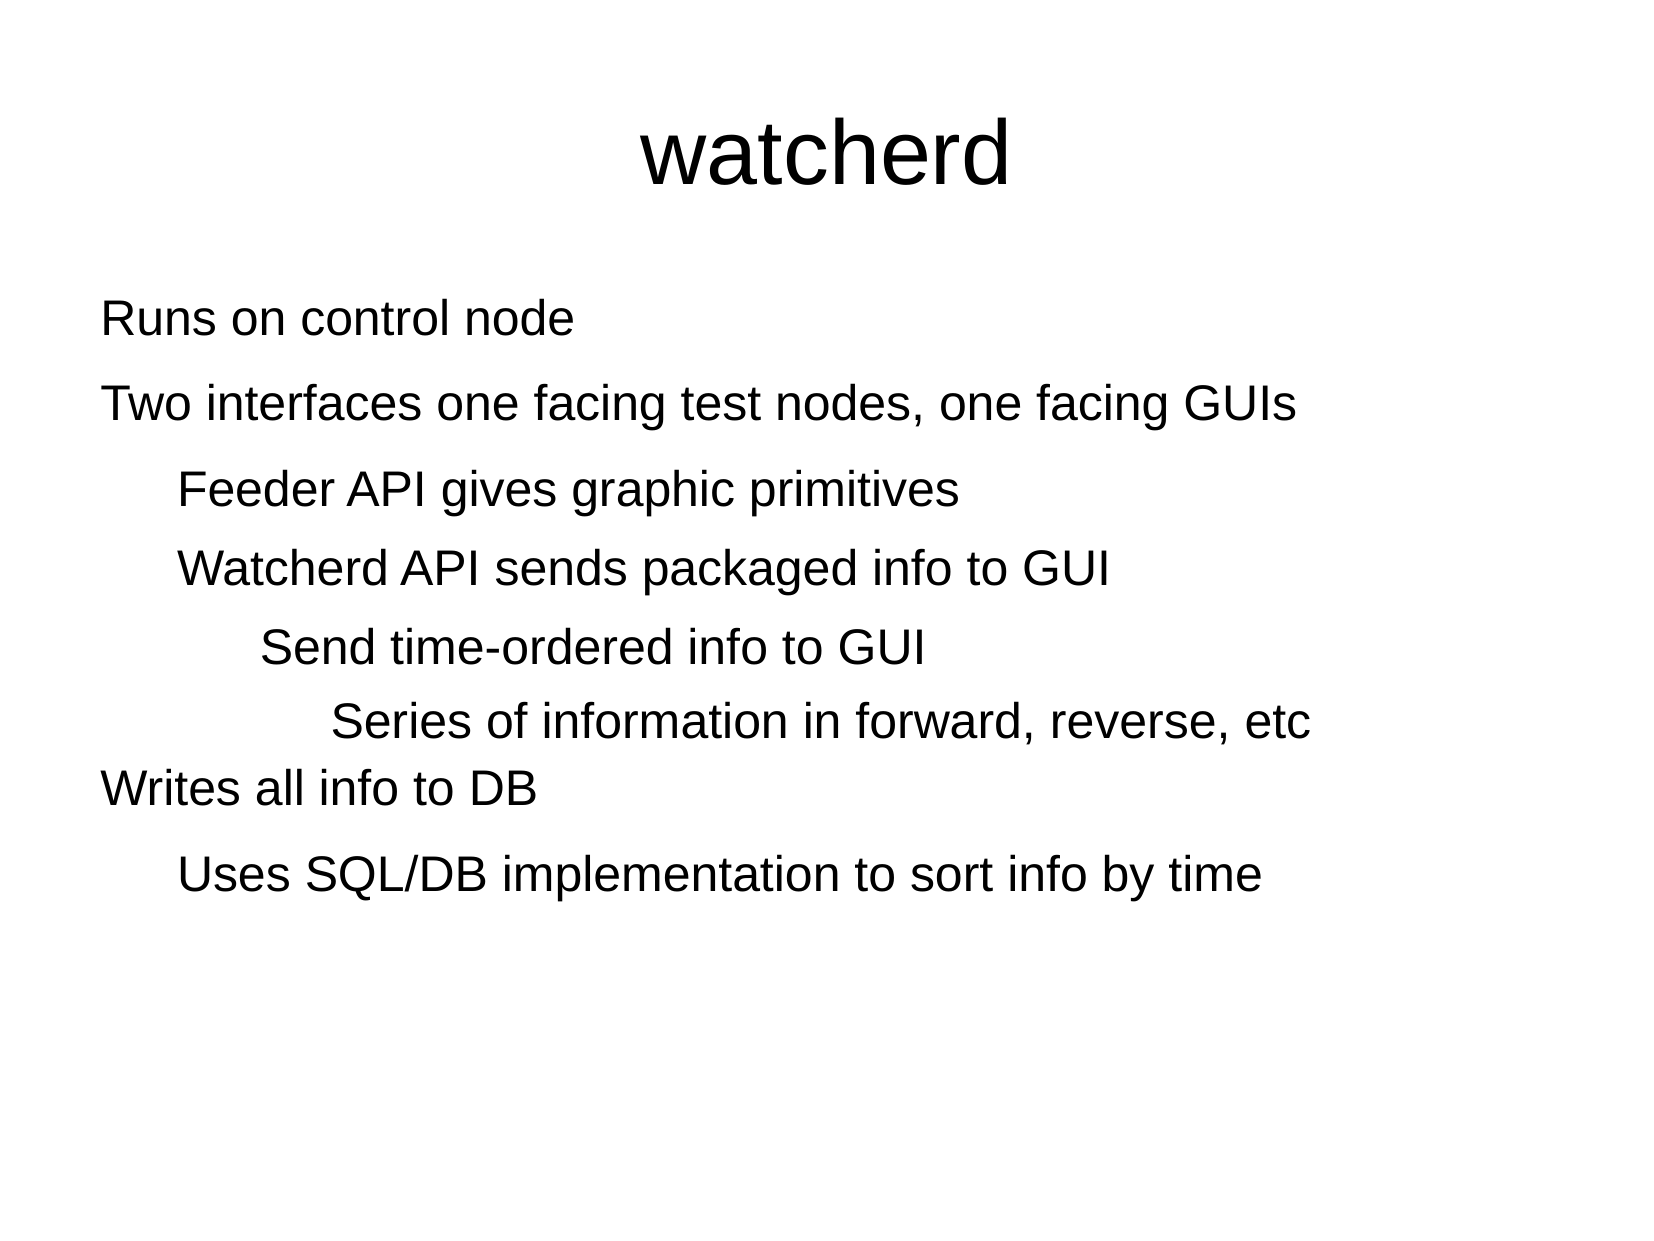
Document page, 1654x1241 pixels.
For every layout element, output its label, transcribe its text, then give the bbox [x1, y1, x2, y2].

list Runs on control node Two interfaces one facing test nodes, one facing GUIs Feeder API gives graphic primitives Watcherd API sends packaged info to GUI Send time-ordered info to GUI Series of information in forward, reverse, etc Writes all info to DB Uses SQL/DB implementation to sort info by time [82, 290, 1571, 1094]
title watcherd [82, 56, 1571, 250]
